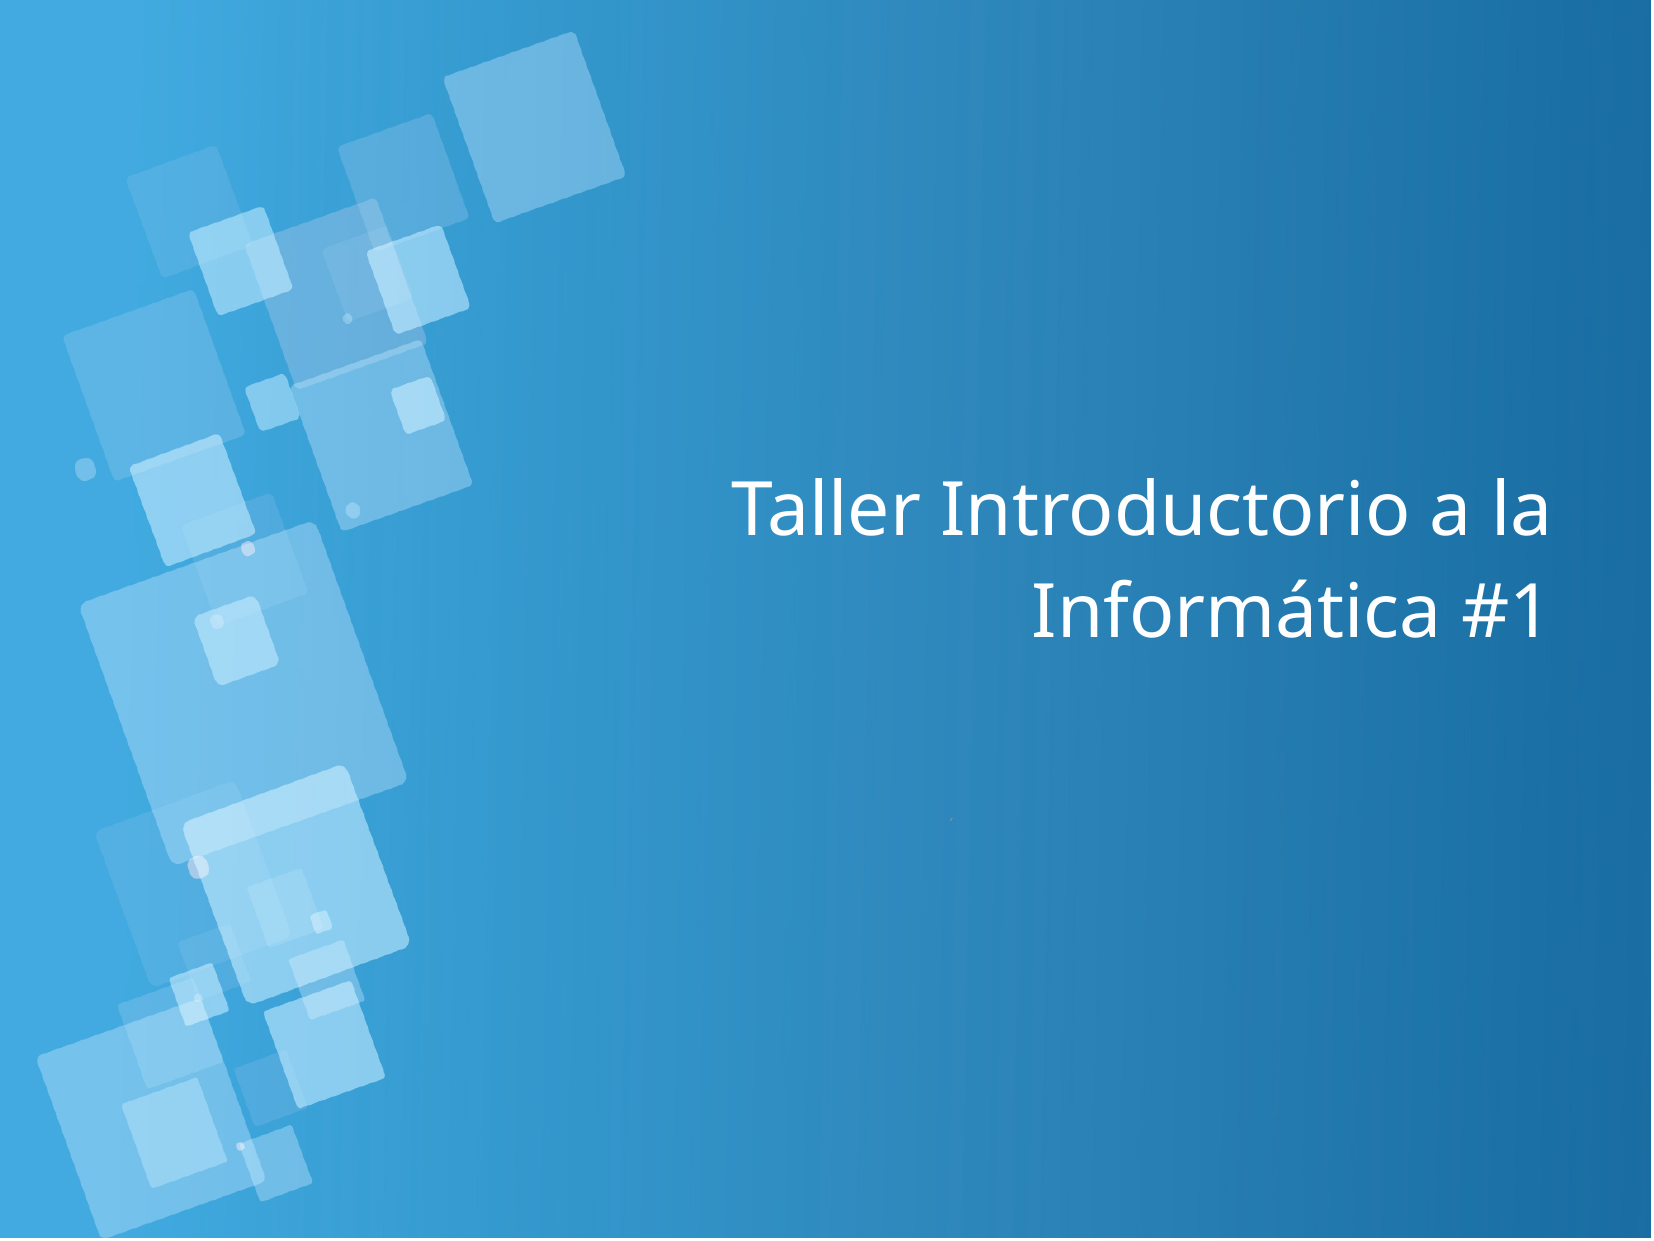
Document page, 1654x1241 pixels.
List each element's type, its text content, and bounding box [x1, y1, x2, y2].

title Taller Introductorio a la Informática #1 [627, 467, 1554, 648]
picture [0, 0, 1651, 1238]
